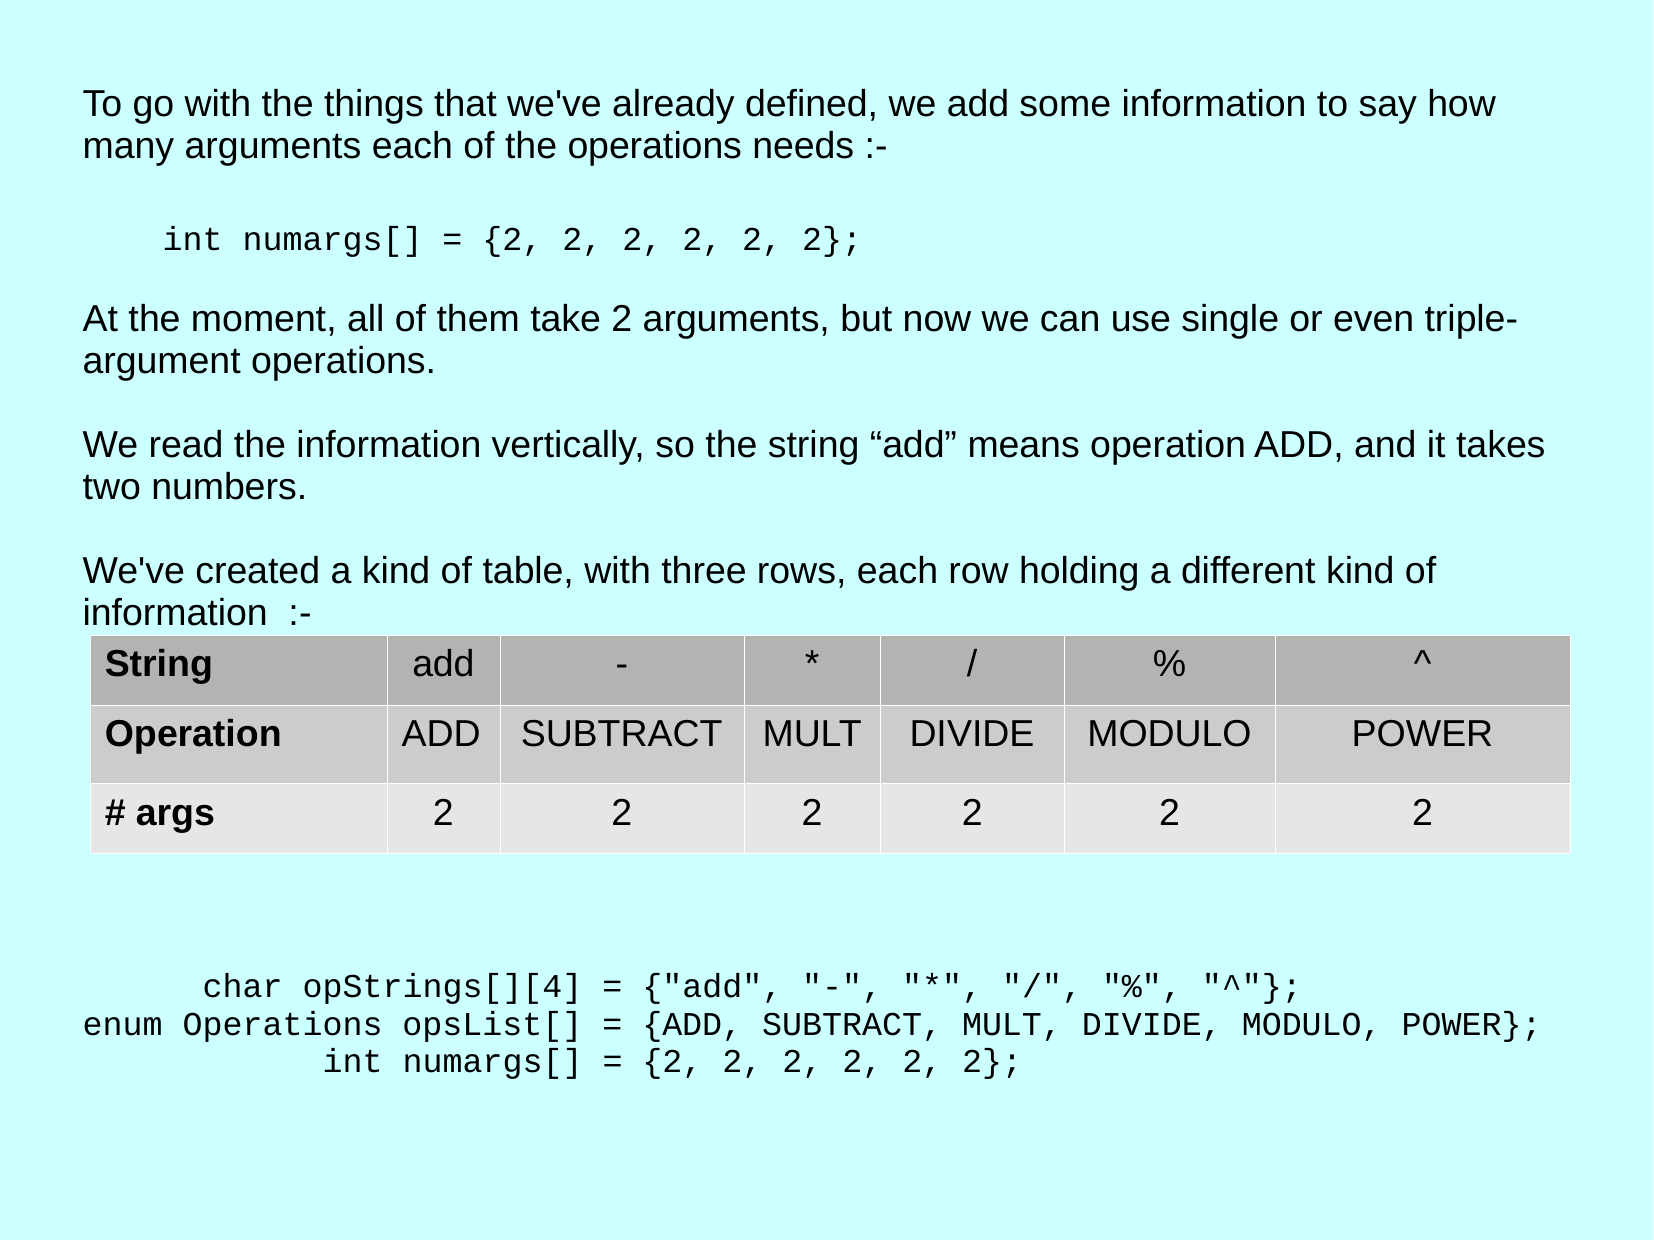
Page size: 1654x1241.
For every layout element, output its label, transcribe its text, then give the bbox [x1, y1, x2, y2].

table_header String [91, 636, 387, 705]
table_header * [745, 636, 880, 705]
table_cell DIVIDE [881, 706, 1064, 783]
table_header - [501, 636, 744, 705]
table_cell SUBTRACT [501, 706, 744, 783]
table_cell 2 [1065, 784, 1275, 853]
table_cell Operation [91, 706, 387, 783]
table_cell 2 [881, 784, 1064, 853]
table_header / [881, 636, 1064, 705]
table_cell # args [91, 784, 387, 853]
table_cell MULT [745, 706, 880, 783]
table_header % [1065, 636, 1275, 705]
table_cell 2 [501, 784, 744, 853]
table_cell POWER [1276, 706, 1570, 783]
table_header add [388, 636, 500, 705]
subtitle To go with the things that we've already defined, we add some information to say how many arguments each of the operations needs :- int numargs[] = {2, 2, 2, 2, 2, 2}; At the moment, all of them take 2 arguments, but now we can use single or even triple-argument operations. We read the information vertically, so the string “add” means operation ADD, and it takes two numbers. We've created a kind of table, with three rows, each row holding a different kind of information :- char opStrings[][4] = {"add", "-", "*", "/", "%", "^"}; enum Operations opsList[] = {ADD, SUBTRACT, MULT, DIVIDE, MODULO, POWER}; int numargs[] = {2, 2, 2, 2, 2, 2}; [82, 82, 1583, 1158]
table_cell 2 [745, 784, 880, 853]
table_cell MODULO [1065, 706, 1275, 783]
table_cell 2 [388, 784, 500, 853]
table_header ^ [1276, 636, 1570, 705]
table_cell 2 [1276, 784, 1570, 853]
table_cell ADD [388, 706, 500, 783]
